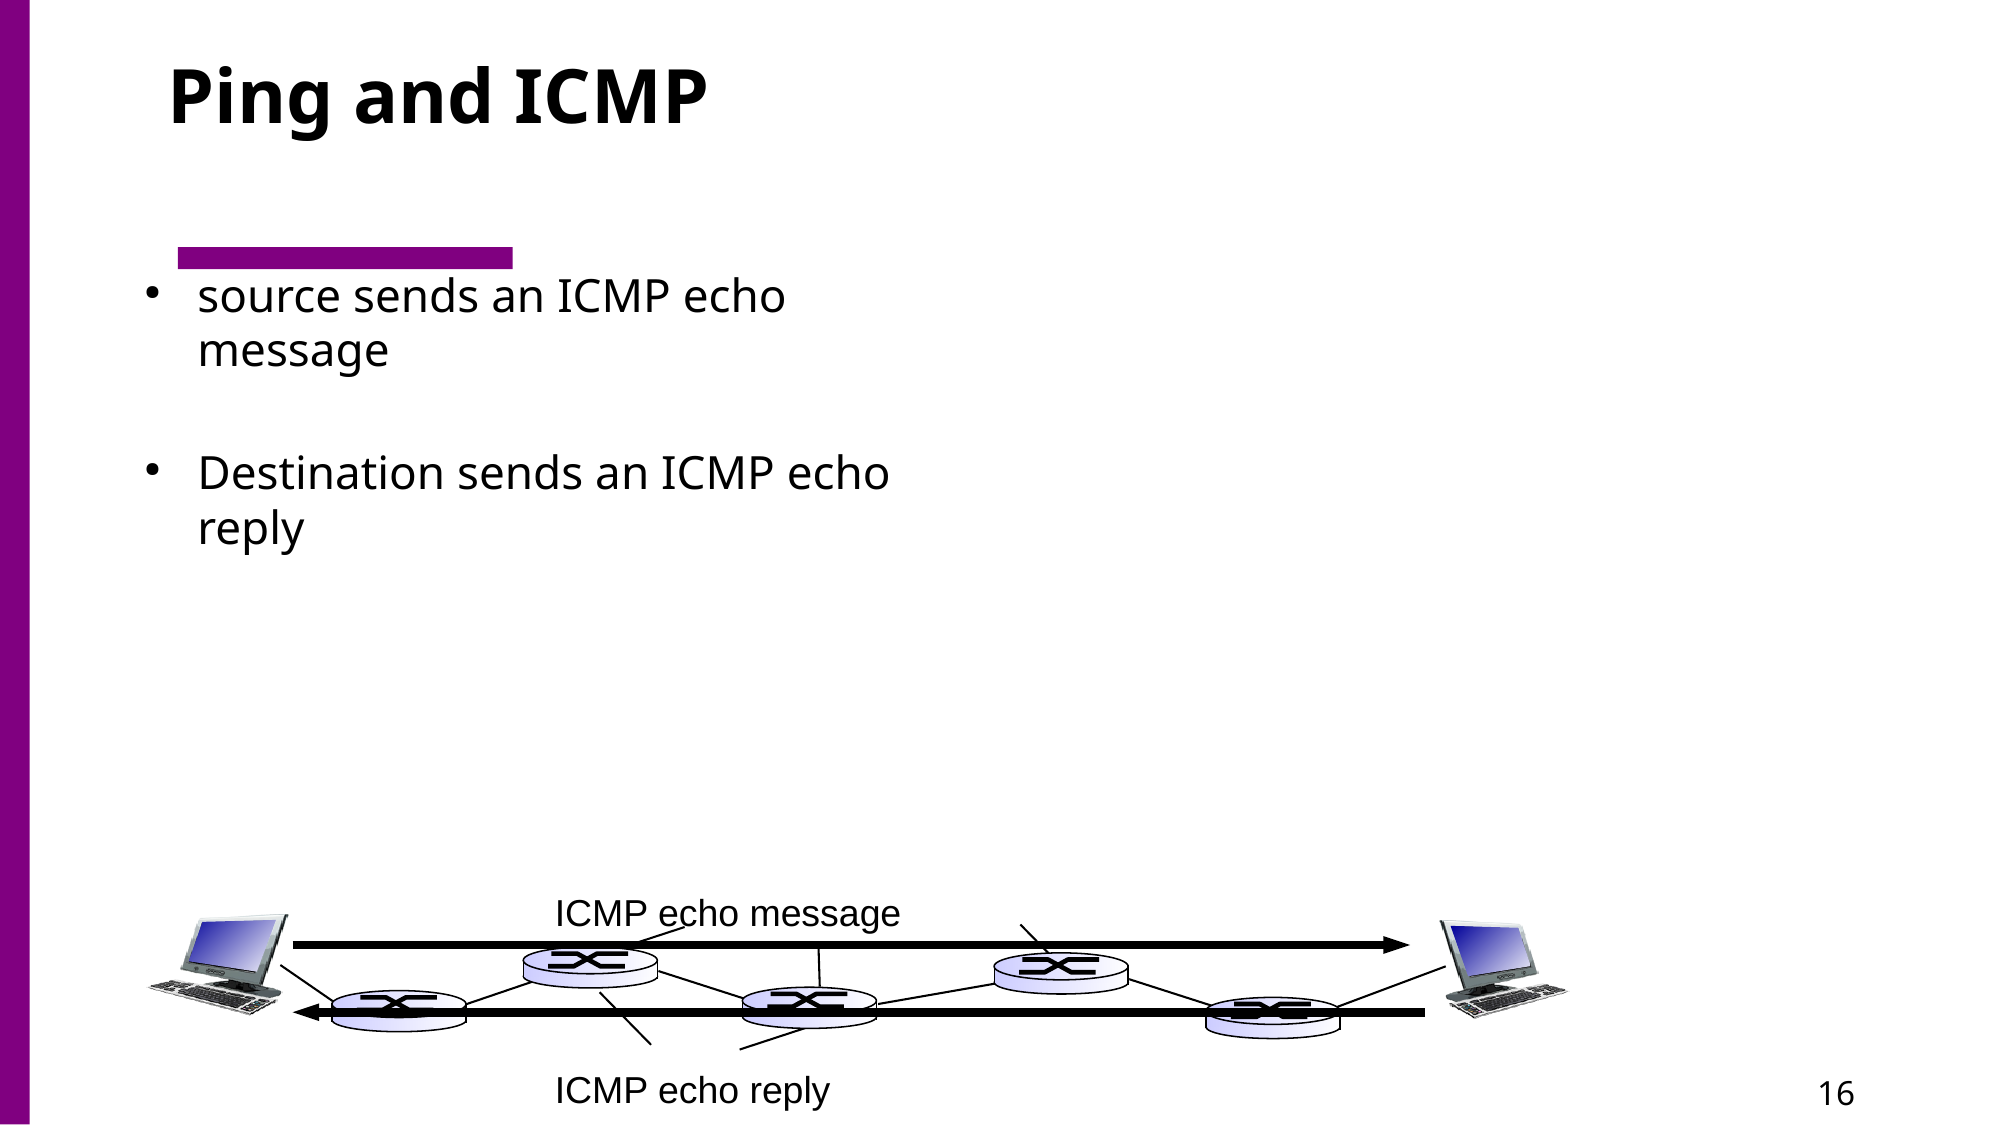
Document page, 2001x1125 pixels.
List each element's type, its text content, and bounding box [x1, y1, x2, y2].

picture [113, 909, 293, 1023]
text_box [1450, 925, 1531, 977]
text_box [1206, 1017, 1339, 1039]
text_box [743, 1017, 876, 1029]
text_box [332, 990, 466, 1008]
text_box [798, 1003, 815, 1008]
text_box [742, 987, 877, 1008]
text_box [333, 1017, 465, 1032]
text_box ICMP echo reply [540, 1062, 846, 1119]
text_box [523, 949, 657, 988]
list source sends an ICMP echo message Destination sends an ICMP echo reply [111, 191, 963, 954]
text_box ICMP echo message [540, 885, 917, 942]
picture [1436, 915, 1601, 1026]
text_box [1207, 997, 1339, 1008]
title Ping and ICMP [116, 14, 1817, 174]
text_box [994, 952, 1128, 995]
text_box [188, 919, 276, 972]
